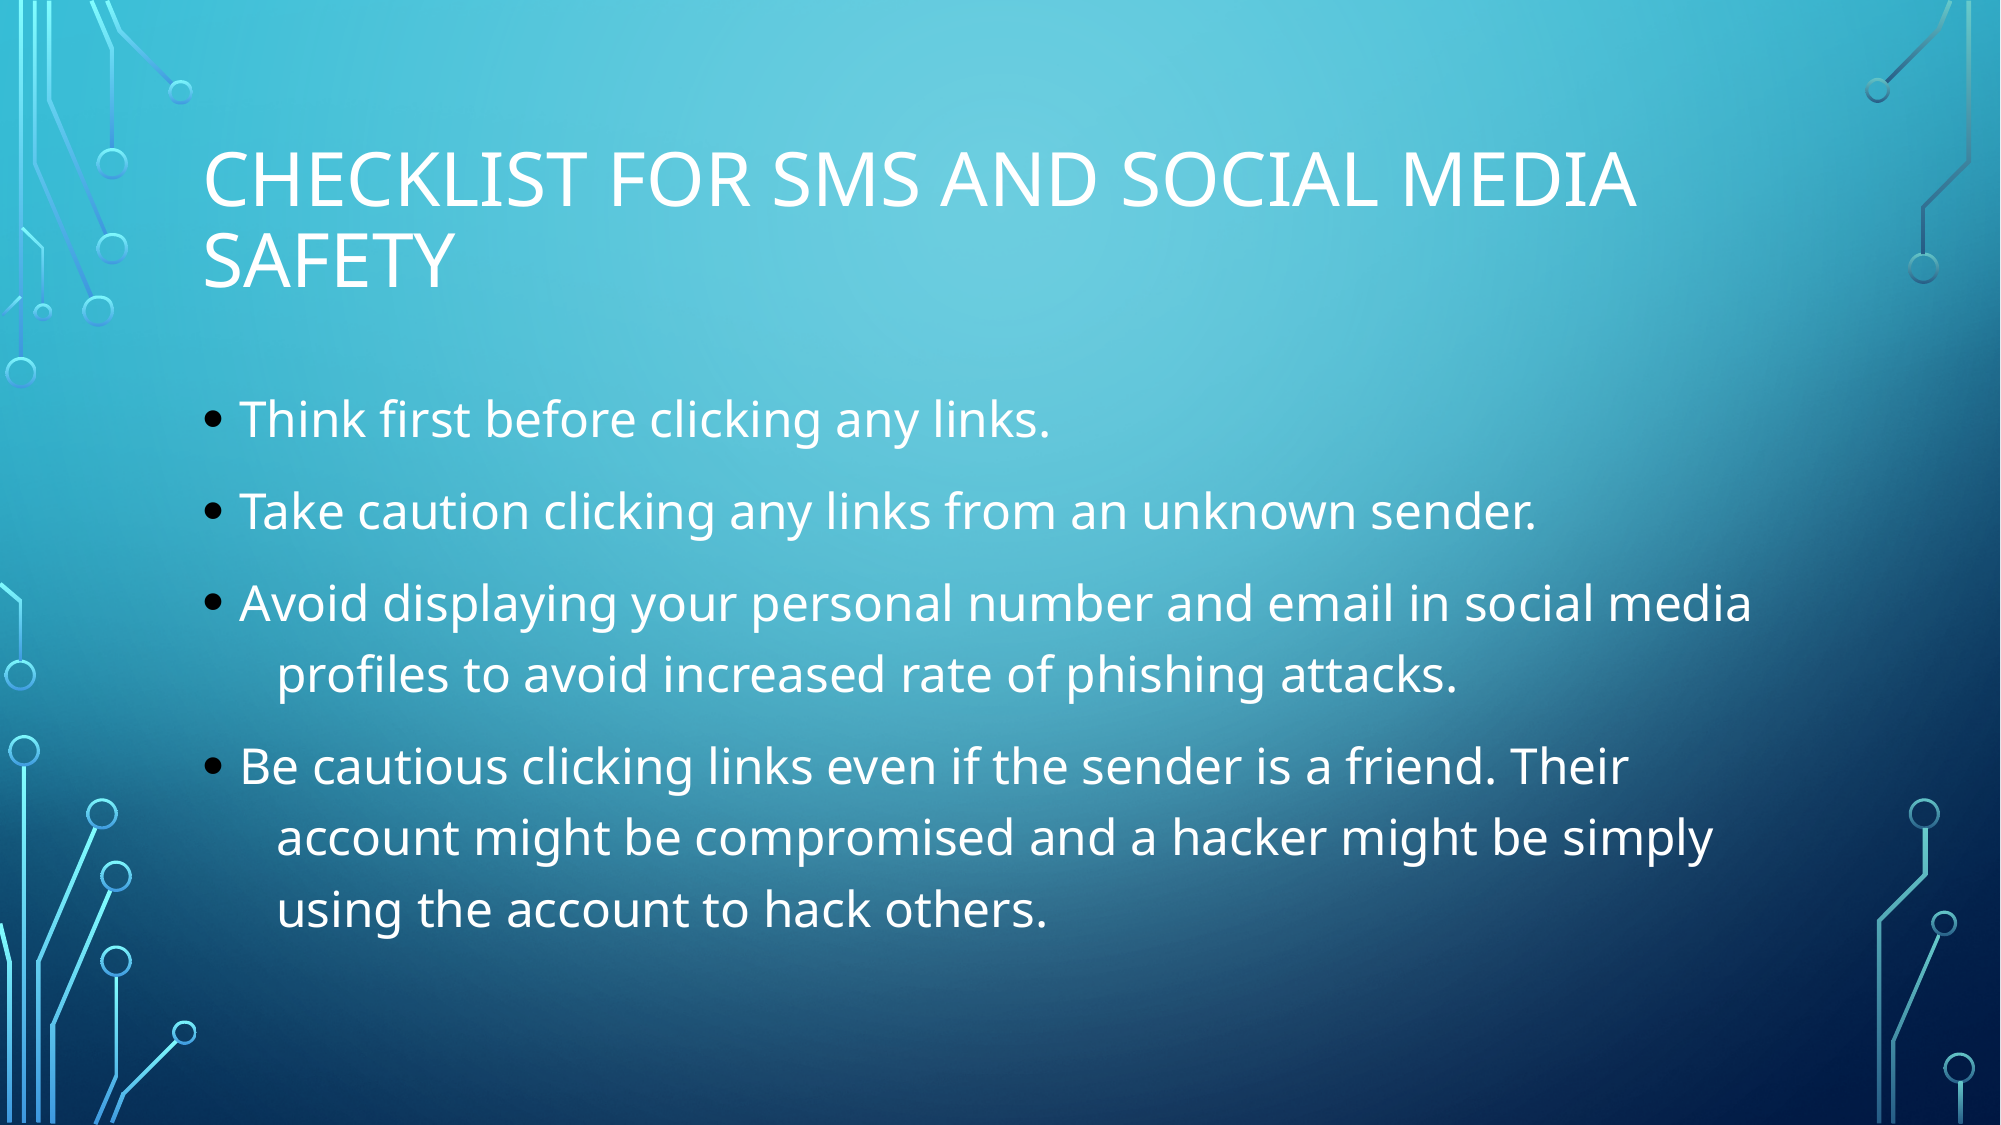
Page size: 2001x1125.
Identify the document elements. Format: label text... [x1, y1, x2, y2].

list Think first before clicking any links. Take caution clicking any links from an unknown sender. Avoid displaying your personal number and email in social media profiles to avoid increased rate of phishing attacks. Be cautious clicking links even if the sender is a friend. Their account might be compromised and a hacker might be simply using the account to hack others. [187, 369, 1813, 951]
title Checklist for SMS and social media safety [187, 101, 1813, 344]
